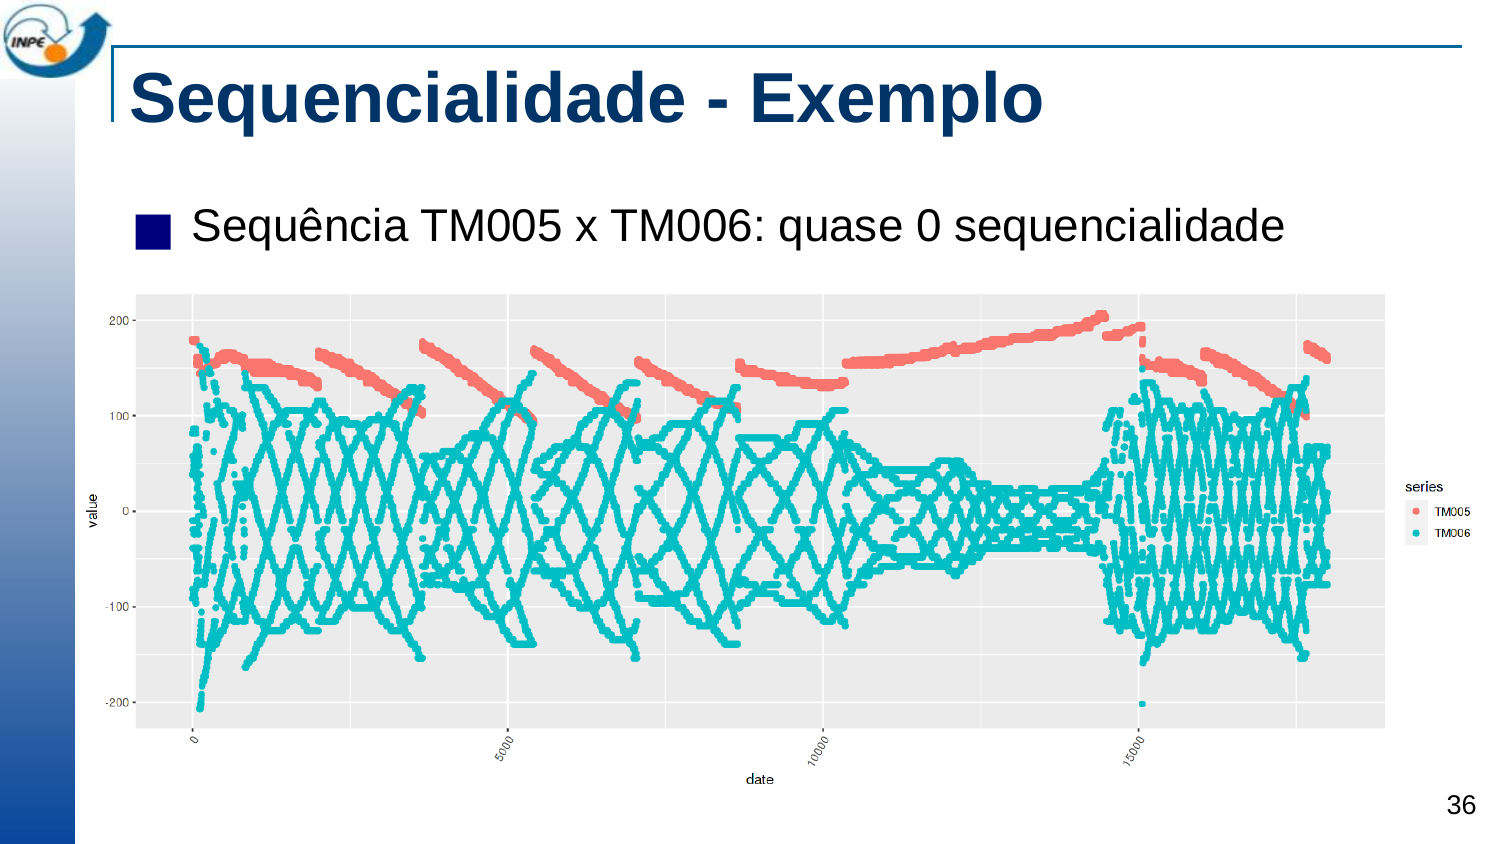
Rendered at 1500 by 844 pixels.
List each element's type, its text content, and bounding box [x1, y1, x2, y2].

picture [0, 0, 113, 79]
picture [79, 287, 1484, 795]
slide_number <number> [1403, 779, 1494, 844]
title Sequencialidade - Exemplo [112, 46, 1450, 141]
list Sequência TM005 x TM006: quase 0 sequencialidade [99, 187, 1450, 287]
